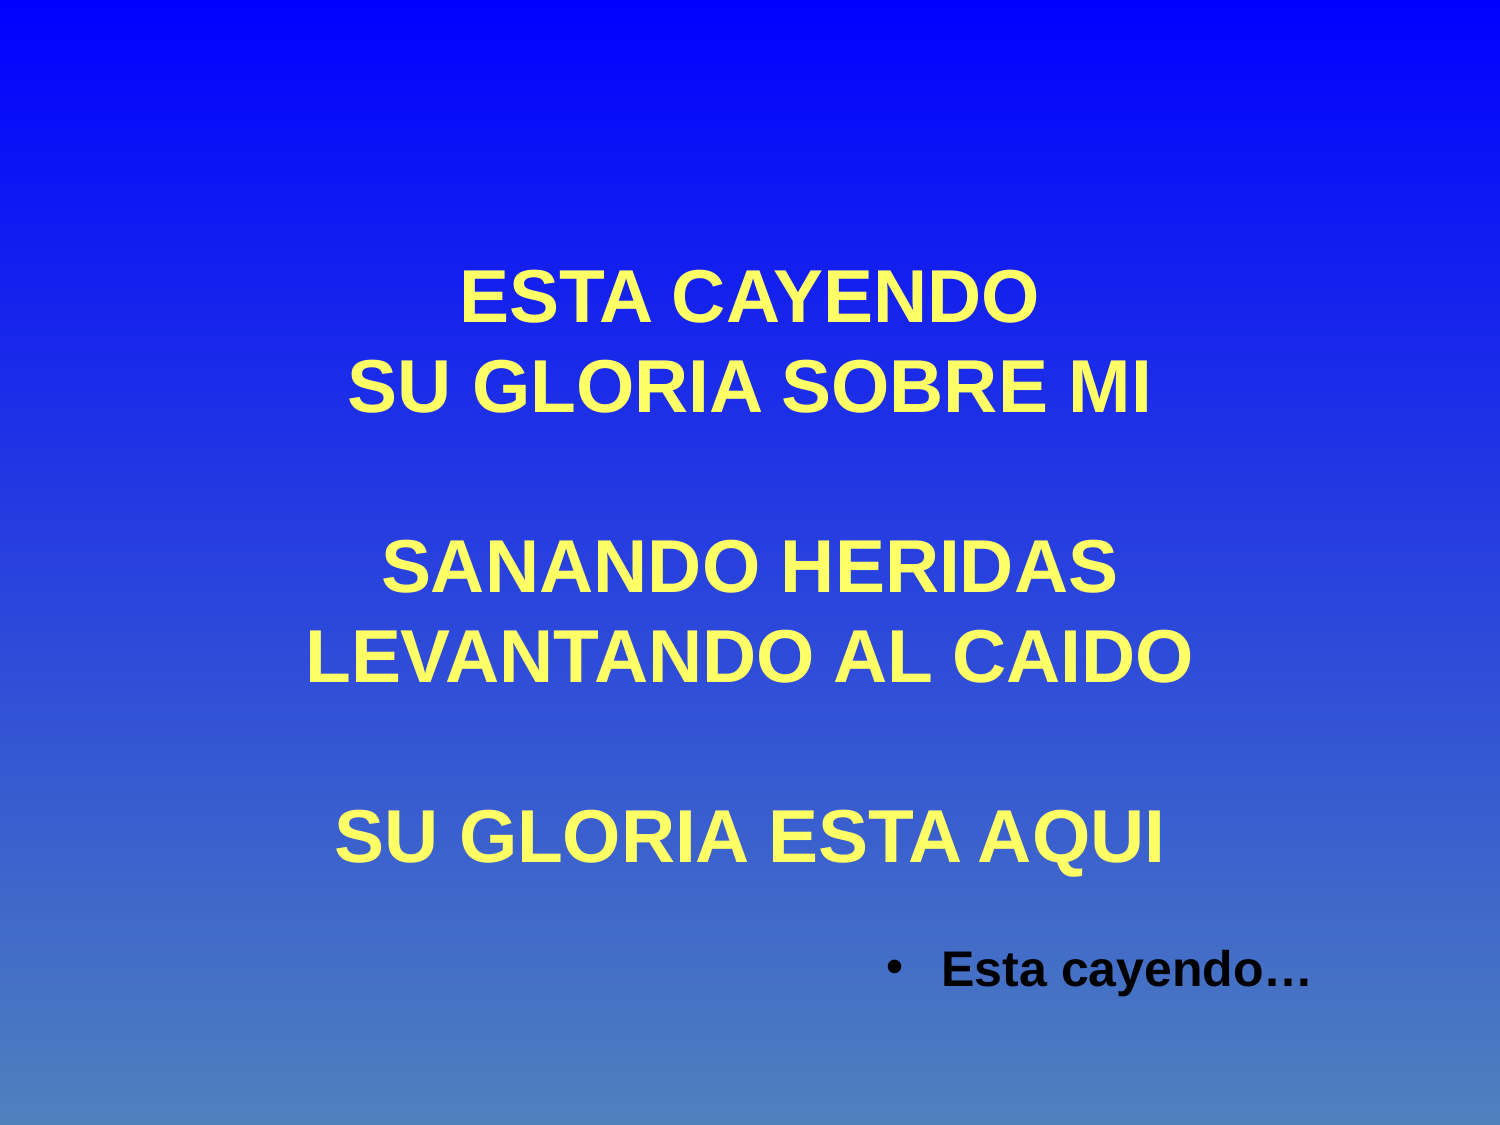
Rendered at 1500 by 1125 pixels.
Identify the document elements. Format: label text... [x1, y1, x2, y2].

text_box Esta cayendo… [616, 928, 1329, 1012]
title ESTA CAYENDO SU GLORIA SOBRE MI SANANDO HERIDAS LEVANTANDO AL CAIDO SU GLORIA ESTA AQUI [70, 468, 1430, 657]
